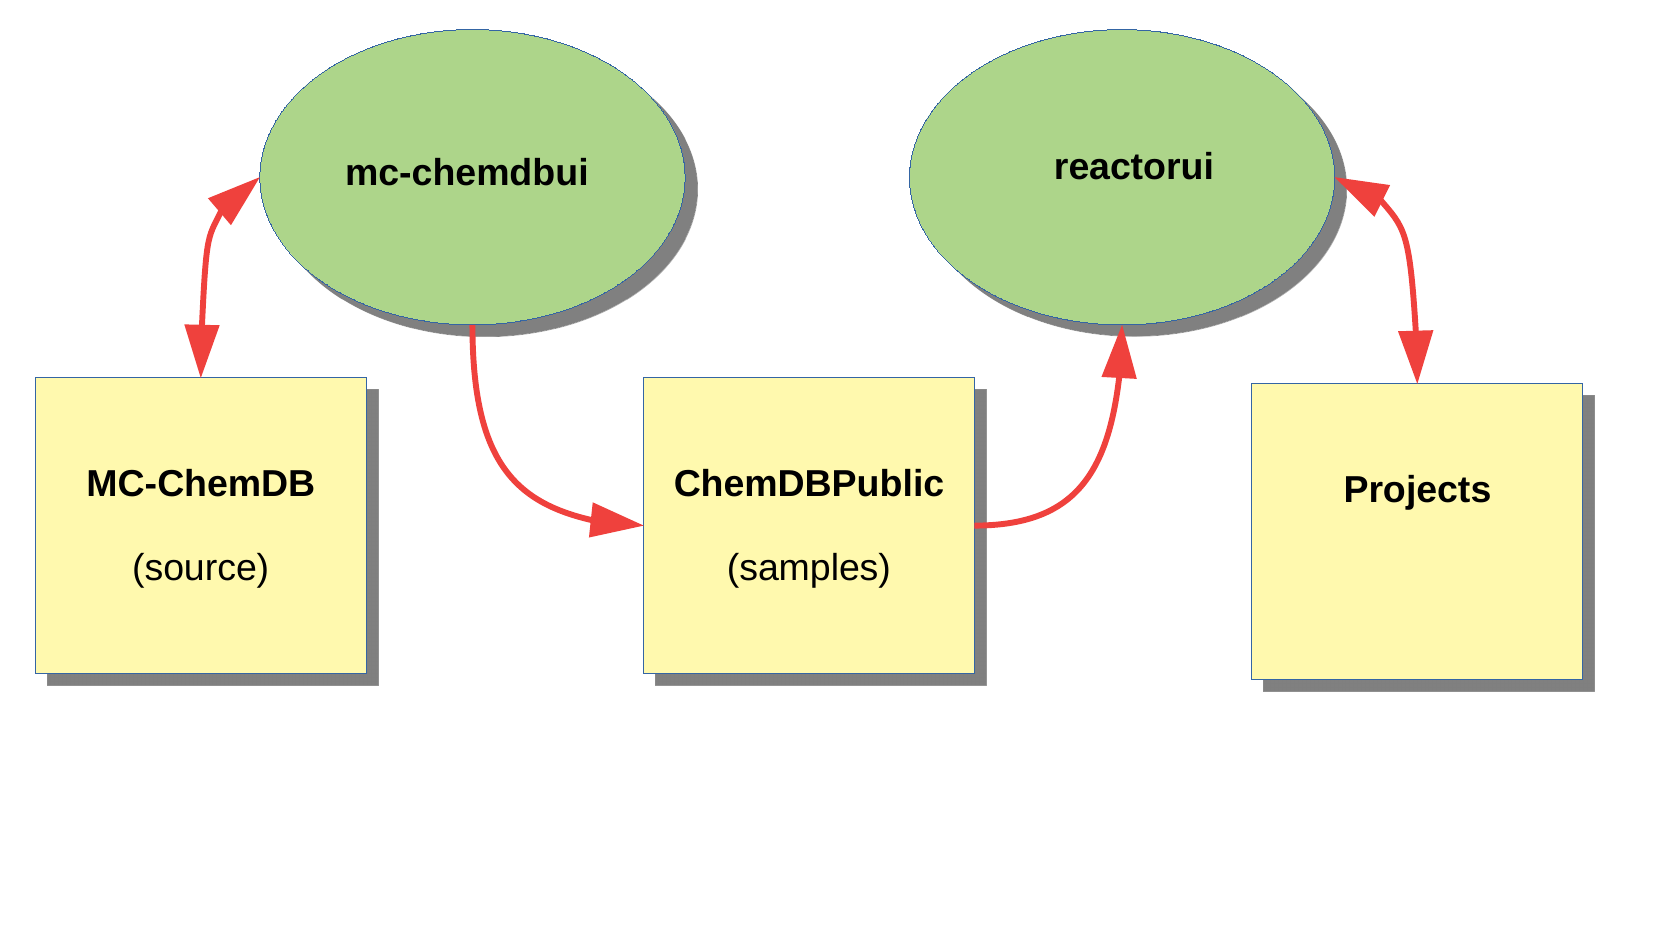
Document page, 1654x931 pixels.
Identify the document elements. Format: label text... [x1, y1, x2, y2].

text_box Projects [1251, 383, 1583, 680]
text_box [909, 29, 1335, 325]
text_box ChemDBPublic (samples) [643, 377, 975, 674]
text_box [259, 29, 686, 325]
text_box MC-ChemDB (source) [35, 377, 367, 674]
text_box reactorui [1039, 138, 1230, 195]
text_box mc-chemdbui [330, 143, 604, 201]
